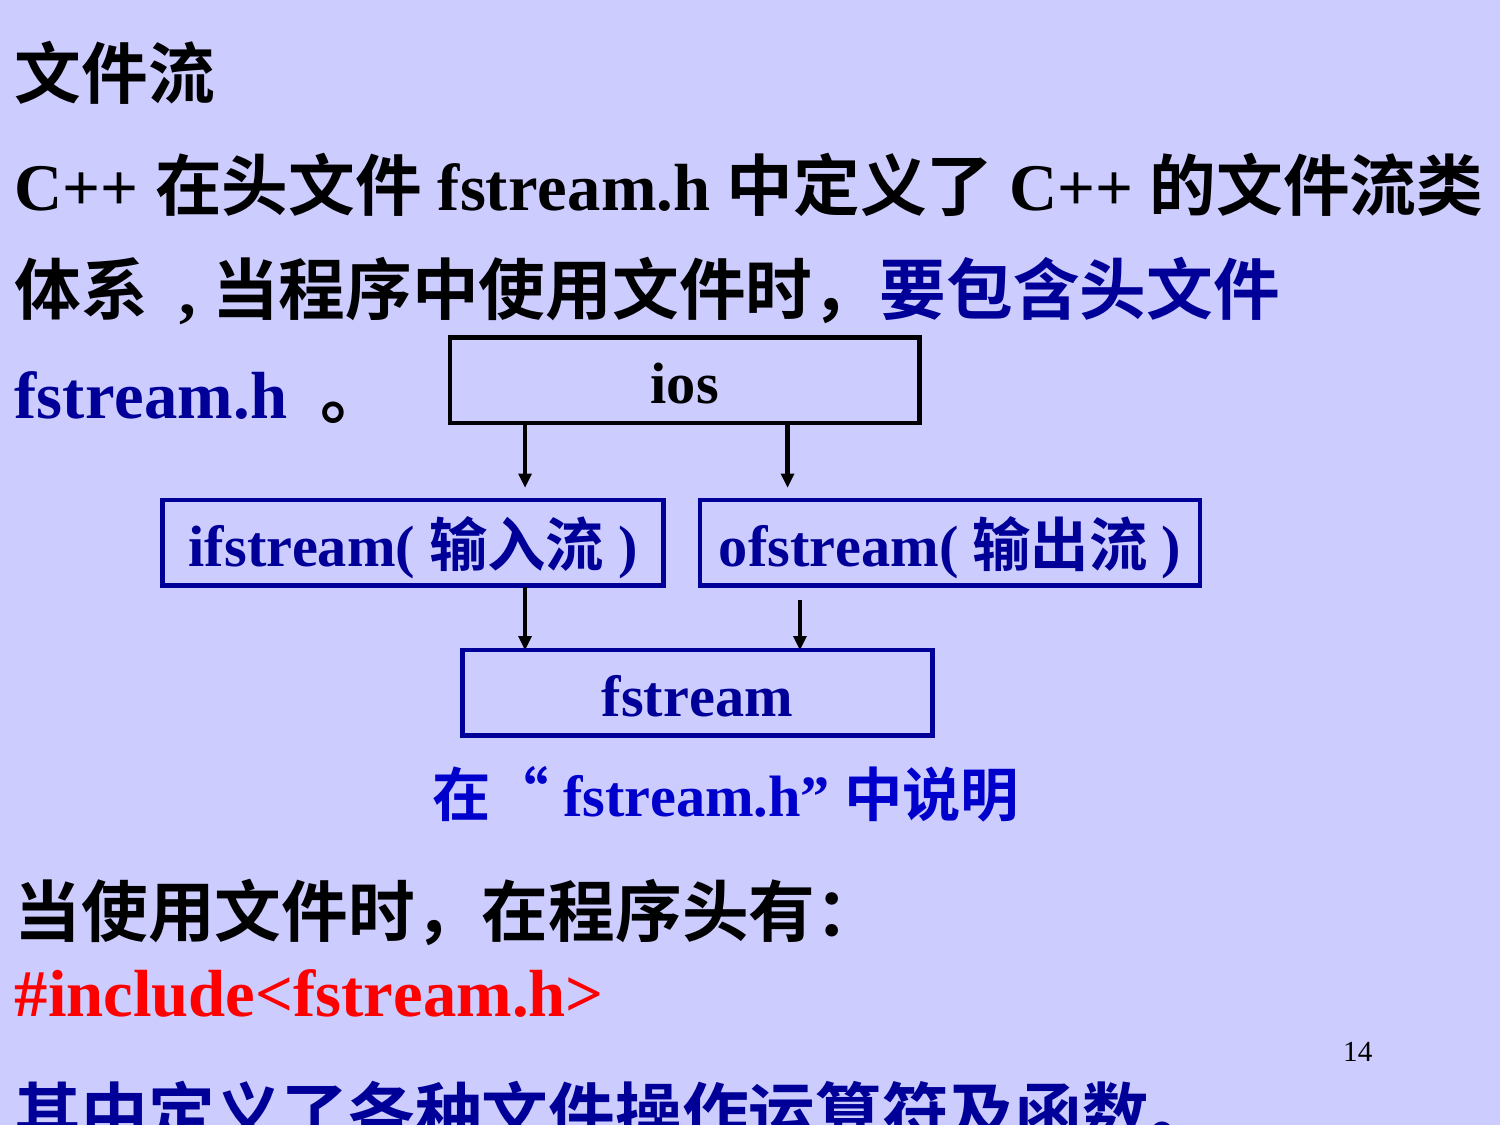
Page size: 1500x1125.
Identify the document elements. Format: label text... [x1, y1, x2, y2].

text_box 文件流 C++在头文件fstream.h中定义了C++的文件流类体系 ,当程序中使用文件时，要包含头文件fstream.h 。 [0, 0, 1500, 440]
text_box ofstream(输出流) [699, 500, 1201, 586]
text_box ifstream(输入流) [162, 500, 664, 586]
text_box fstream [462, 650, 933, 736]
text_box 当使用文件时，在程序头有：#include<fstream.h> 其中定义了各种文件操作运算符及函数。 [0, 862, 1500, 1125]
text_box ios [449, 337, 920, 423]
text_box 在“fstream.h”中说明 [362, 750, 1090, 836]
